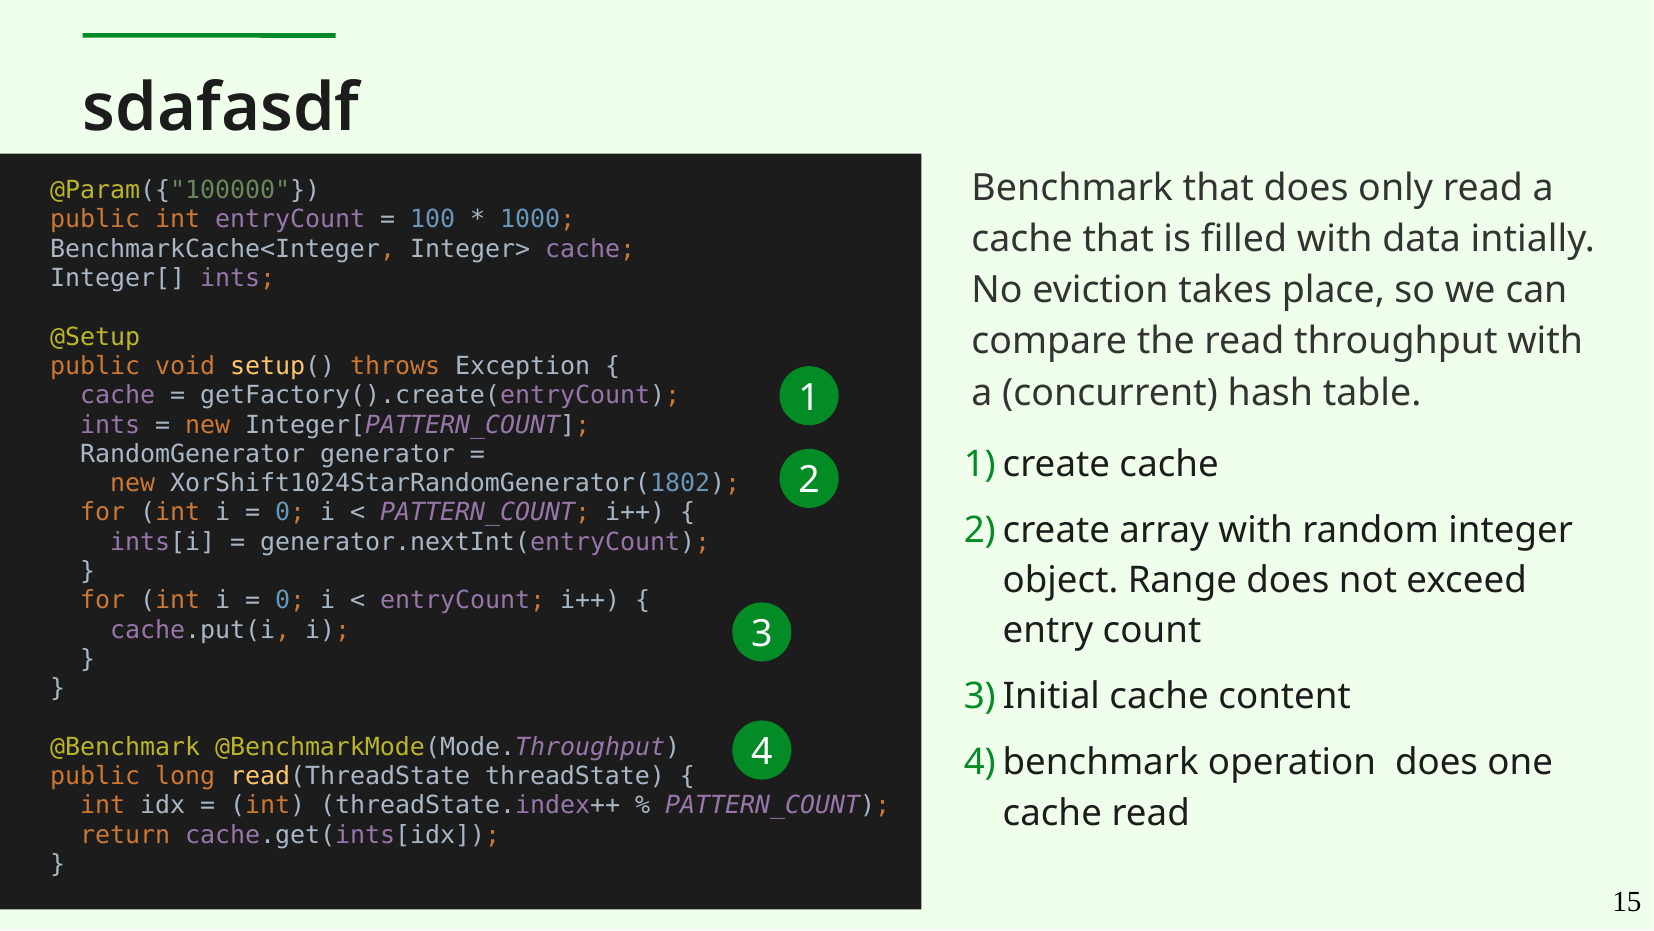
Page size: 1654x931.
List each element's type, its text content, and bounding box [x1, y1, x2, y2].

text_box [0, 153, 922, 910]
text_box 1 [779, 366, 839, 426]
text_box 3 [732, 602, 792, 662]
text_box 4 [732, 720, 792, 780]
text_box @Param({"100000"}) public int entryCount = 100 * 1000; BenchmarkCache<Integer, Integer> cache; Integer[] ints; @Setup public void setup() throws Exception { cache = getFactory().create(entryCount); ints = new Integer[PATTERN_COUNT]; RandomGenerator generator = new XorShift1024StarRandomGenerator(1802); for (int i = 0; i < PATTERN_COUNT; i++) { ints[i] = generator.nextInt(entryCount); } for (int i = 0; i < entryCount; i++) { cache.put(i, i); } } @Benchmark @BenchmarkMode(Mode.Throughput) public long read(ThreadState threadState) { int idx = (int) (threadState.index++ % PATTERN_COUNT); return cache.get(ints[idx]); } [35, 168, 945, 886]
text_box 2 [779, 448, 839, 508]
text_box Benchmark that does only read a cache that is filled with data intially. No eviction takes place, so we can compare the read throughput with a (concurrent) hash table. [956, 153, 1619, 378]
list create cache create array with random integer object. Range does not exceed entry count Initial cache content benchmark operation does one cache read [953, 437, 1580, 839]
title sdafasdf [82, 59, 1571, 193]
